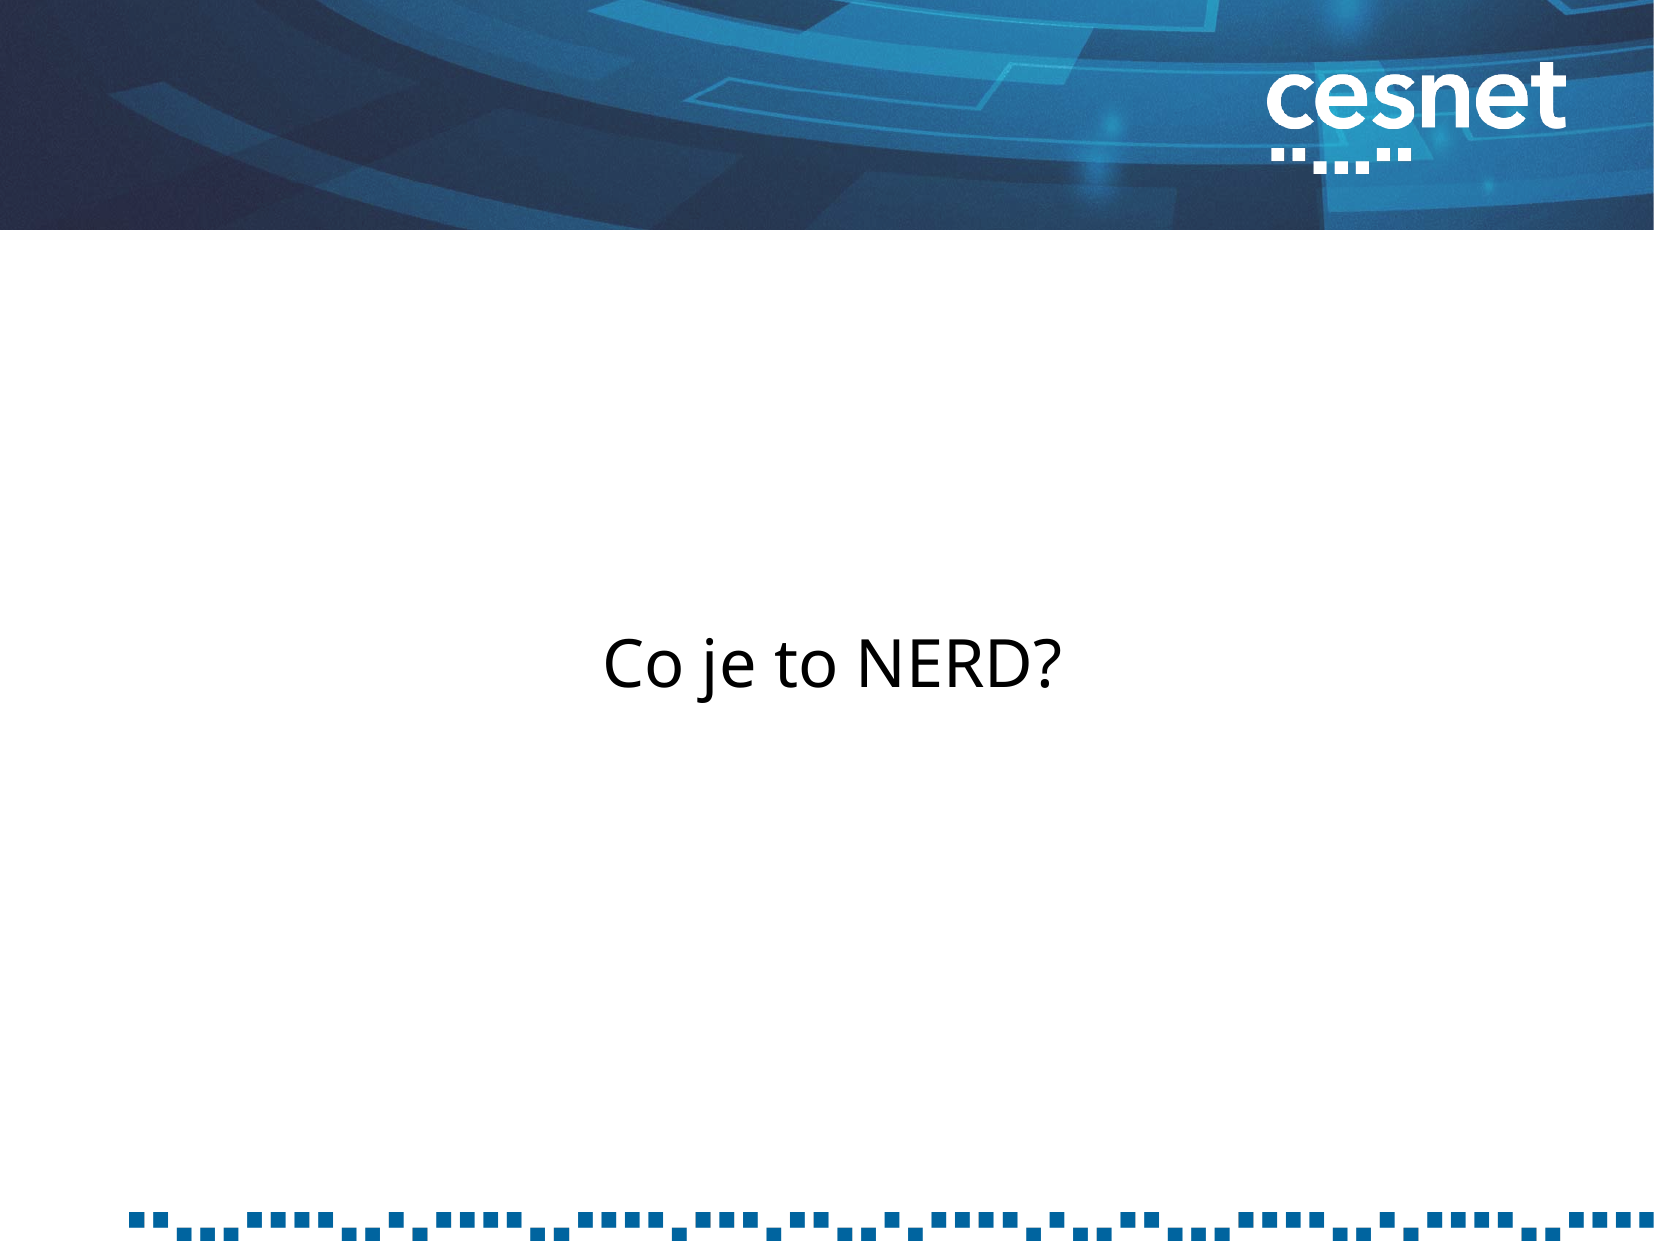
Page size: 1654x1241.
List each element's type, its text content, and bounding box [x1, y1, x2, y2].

picture [129, 1212, 1654, 1241]
subtitle Co je to NERD? [129, 307, 1536, 1016]
picture [1266, 62, 1567, 174]
